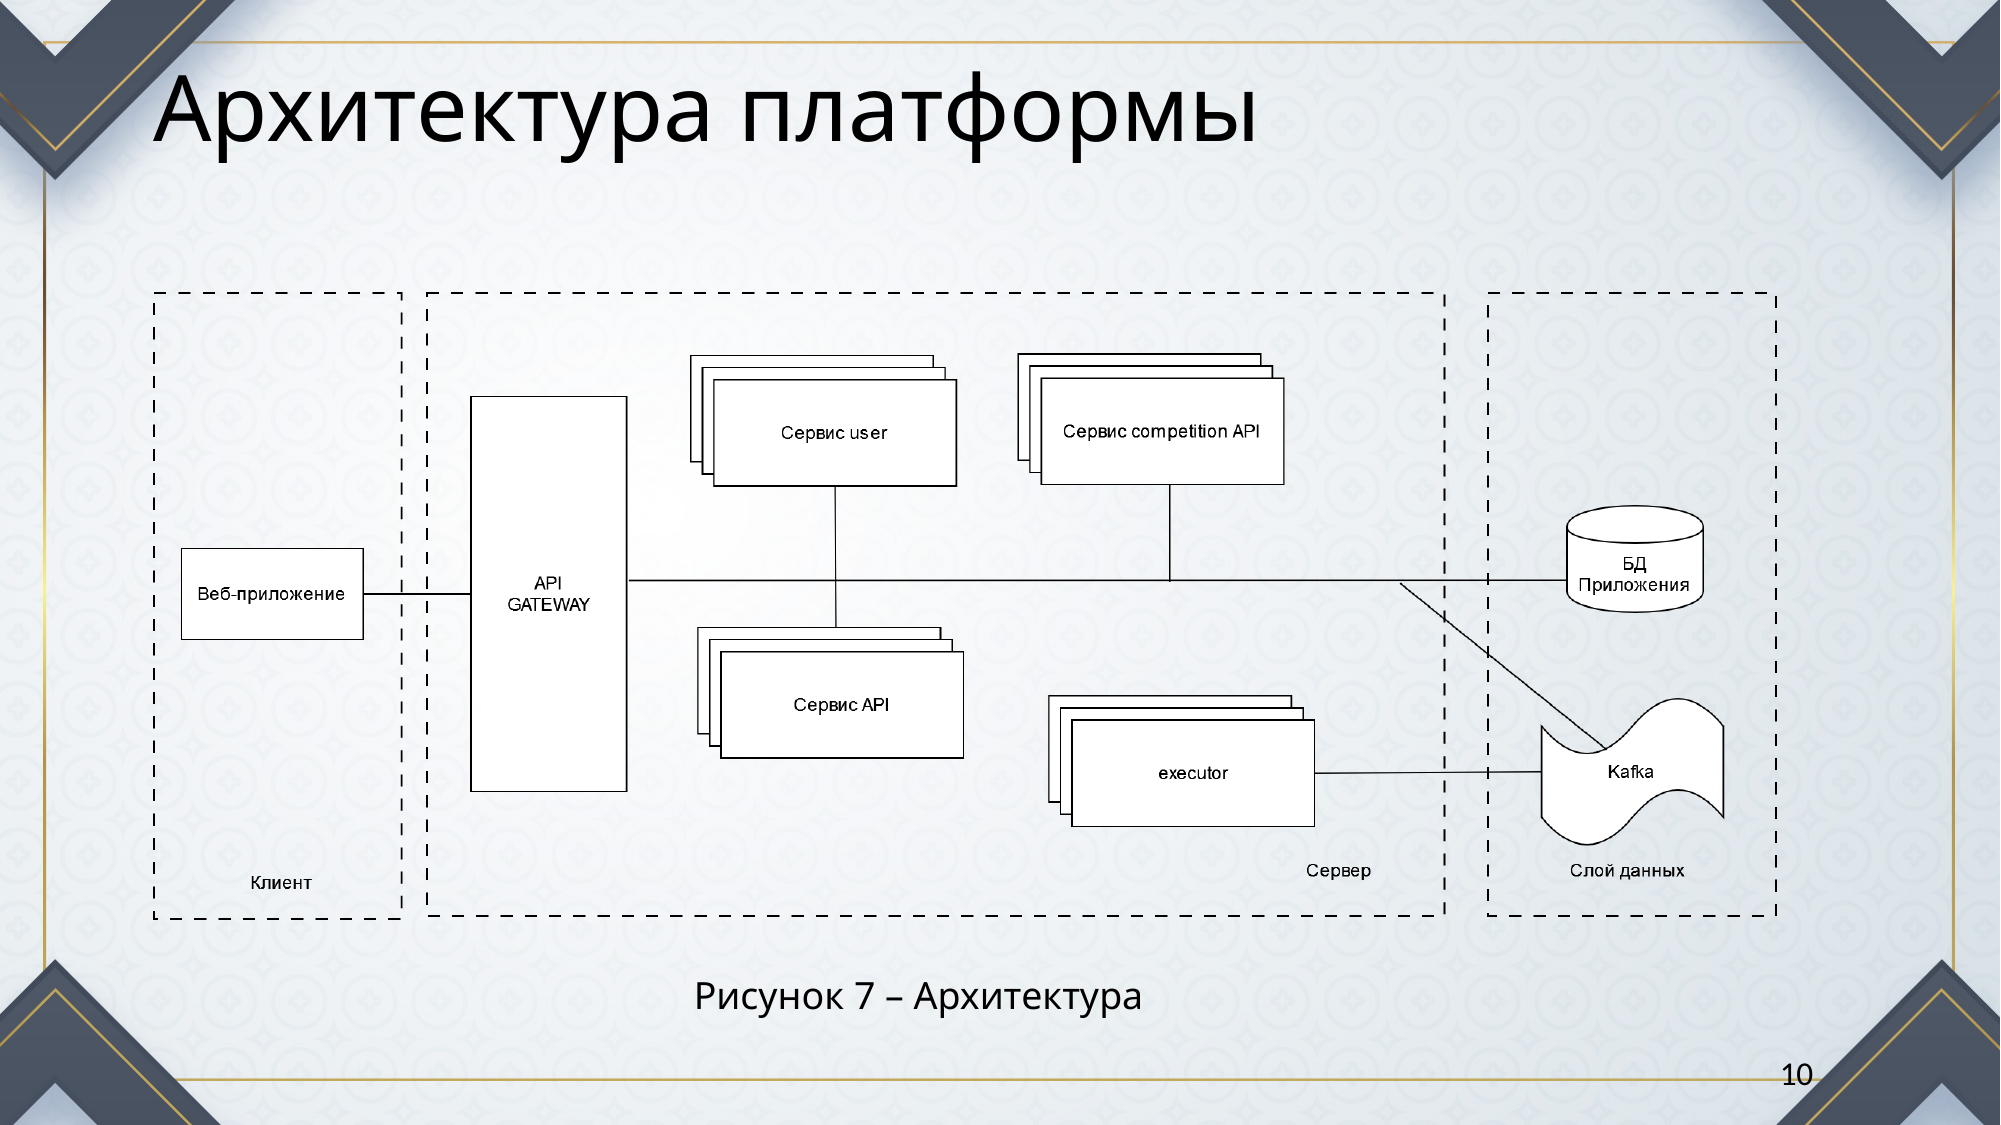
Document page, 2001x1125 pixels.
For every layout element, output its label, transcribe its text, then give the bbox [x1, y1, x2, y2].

slide_number <number> [1378, 1042, 1828, 1102]
title Архитектура платформы [153, 53, 1624, 171]
picture [0, 0, 2000, 1125]
text_box Рисунок 7 – Архитектура [679, 964, 1244, 1025]
